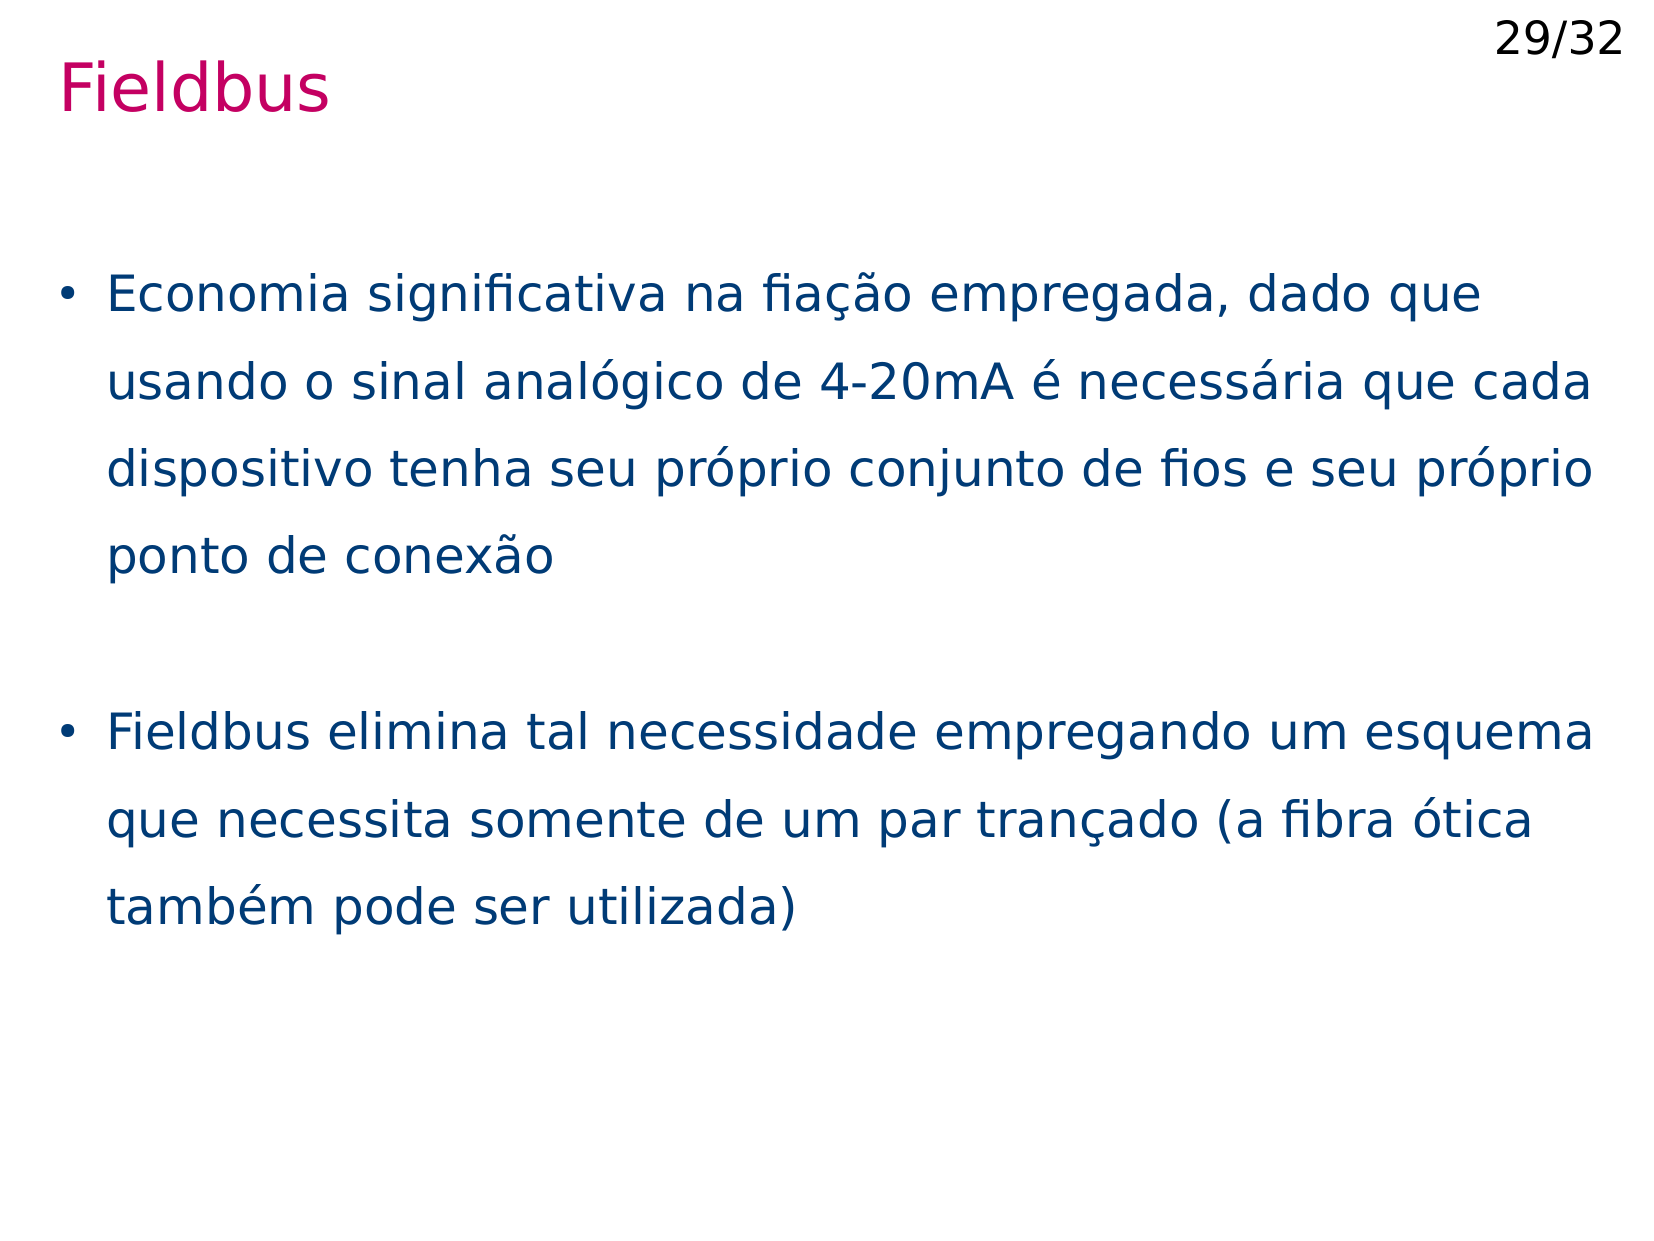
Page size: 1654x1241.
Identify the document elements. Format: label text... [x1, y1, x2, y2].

title Fieldbus [59, 29, 1625, 148]
list Economia significativa na fiação empregada, dado que usando o sinal analógico de 4-20mA é necessária que cada dispositivo tenha seu próprio conjunto de fios e seu próprio ponto de conexão Fieldbus elimina tal necessidade empregando um esquema que necessita somente de um par trançado (a fibra ótica também pode ser utilizada) [59, 236, 1625, 1211]
